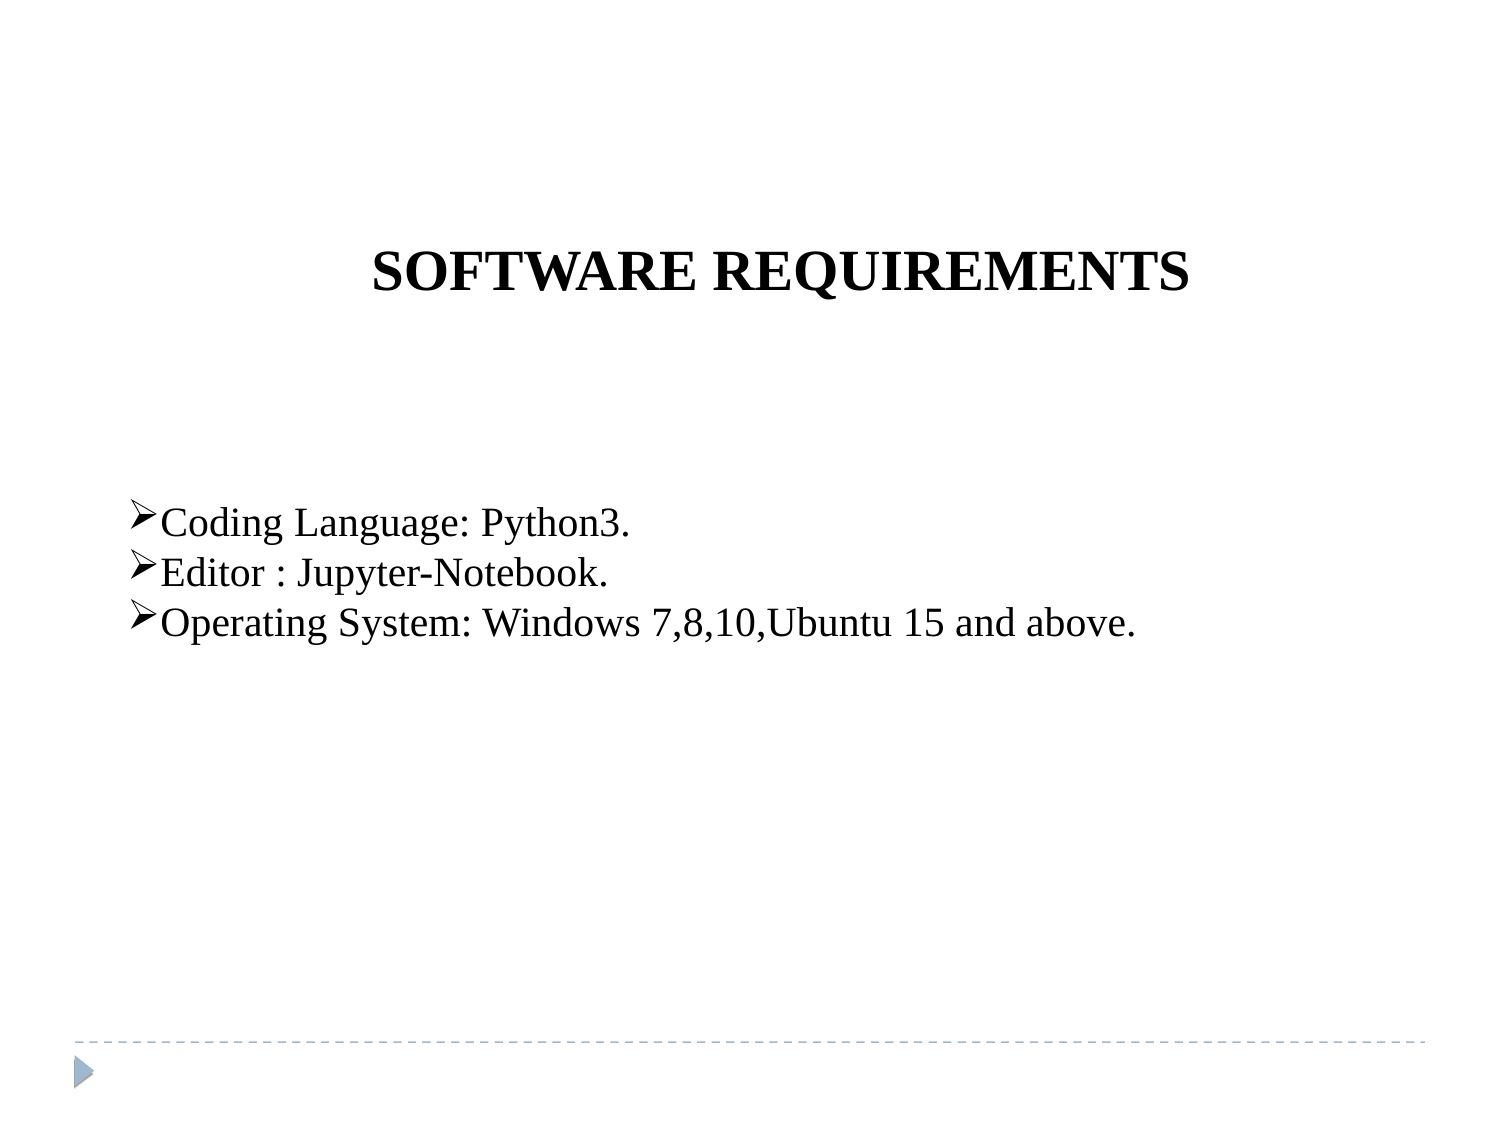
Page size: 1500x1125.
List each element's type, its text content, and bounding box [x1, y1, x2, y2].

text_box SOFTWARE REQUIREMENTS [275, 224, 1288, 310]
text_box Coding Language: Python3. Editor : Jupyter-Notebook. Operating System: Windows 7,8,10,Ubuntu 15 and above. [112, 437, 1318, 653]
